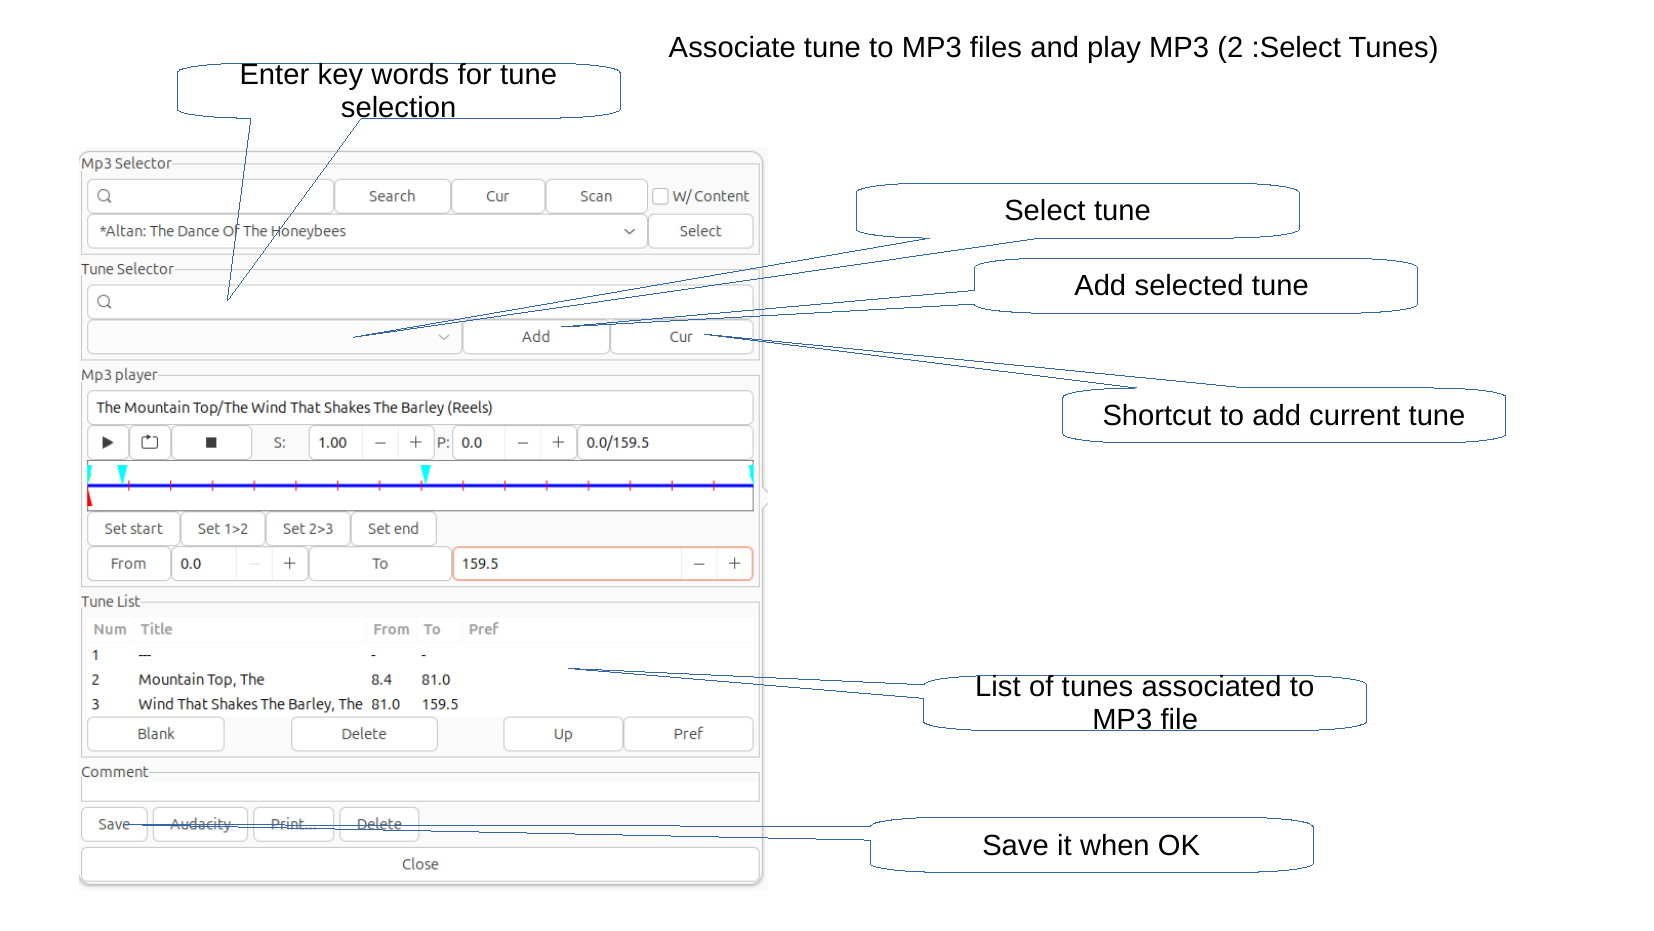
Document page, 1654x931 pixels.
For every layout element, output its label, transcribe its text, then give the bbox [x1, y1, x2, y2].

picture [79, 147, 768, 891]
text_box Associate tune to MP3 files and play MP3 (2 :Select Tunes) [654, 24, 1453, 72]
text_box Save it when OK [123, 817, 1314, 873]
text_box Enter key words for tune selection [177, 63, 621, 301]
text_box Select tune [353, 183, 1300, 338]
text_box Shortcut to add current tune [704, 334, 1506, 443]
text_box Add selected tune [561, 258, 1418, 327]
text_box List of tunes associated to MP3 file [568, 668, 1367, 731]
